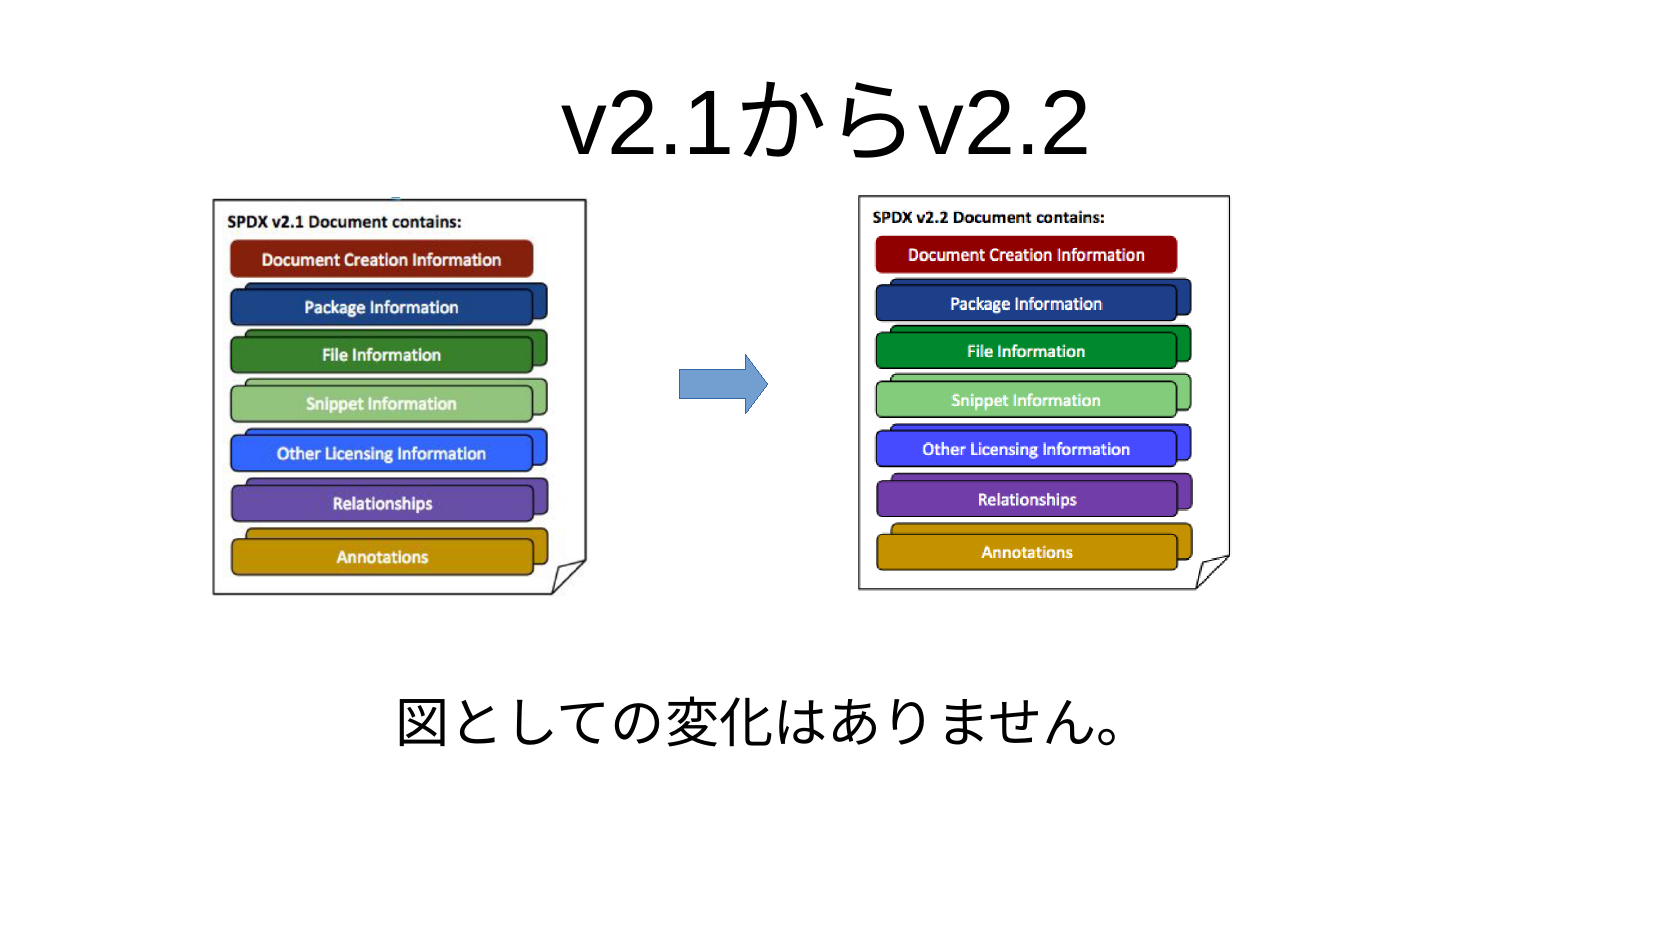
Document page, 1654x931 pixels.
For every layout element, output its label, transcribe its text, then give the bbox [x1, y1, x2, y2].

picture [206, 192, 591, 599]
title v2.1からv2.2 [82, 37, 1571, 193]
picture [856, 192, 1234, 593]
list 図としての変化はありません。 [324, 679, 1306, 835]
text_box [679, 354, 768, 414]
